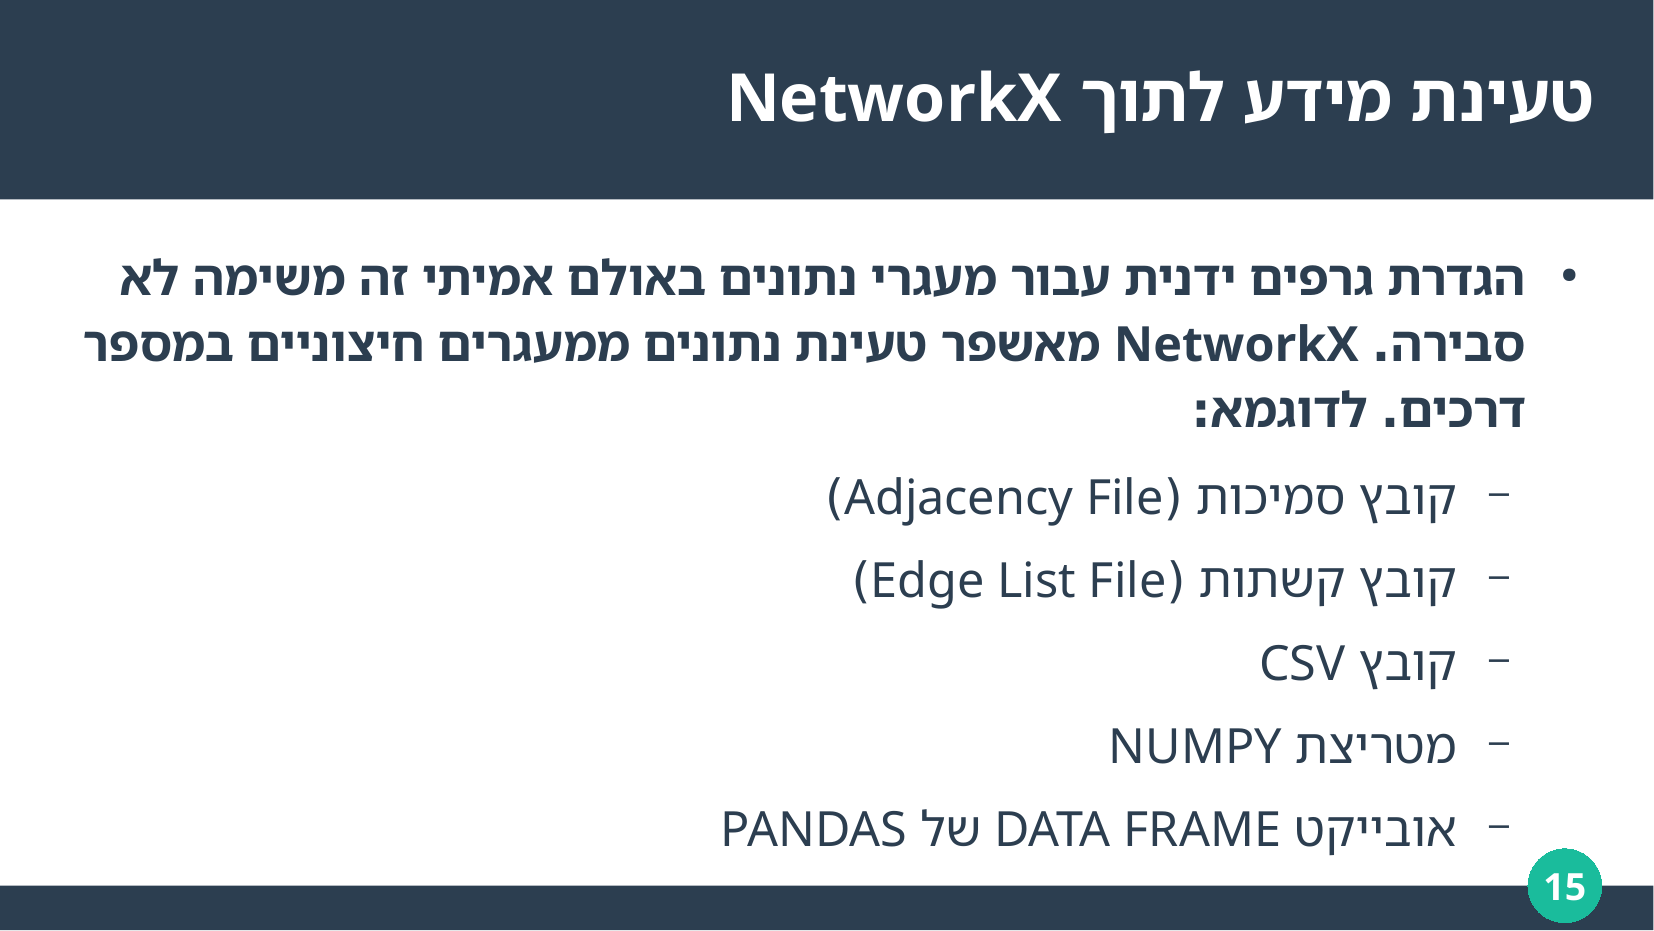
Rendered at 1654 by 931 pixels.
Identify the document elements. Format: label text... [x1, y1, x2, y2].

title טעינת מידע לתוך NetworkX [58, 36, 1595, 155]
list הגדרת גרפים ידנית עבור מעגרי נתונים באולם אמיתי זה משימה לא סבירה. NetworkX מאשפר טעינת נתונים ממעגרים חיצוניים במספר דרכים. לדוגמא: קובץ סמיכות (Adjacency File) קובץ קשתות (Edge List File) קובץ CSV מטריצת NUMPY אובייקט DATA FRAME של PANDAS [58, 243, 1595, 864]
